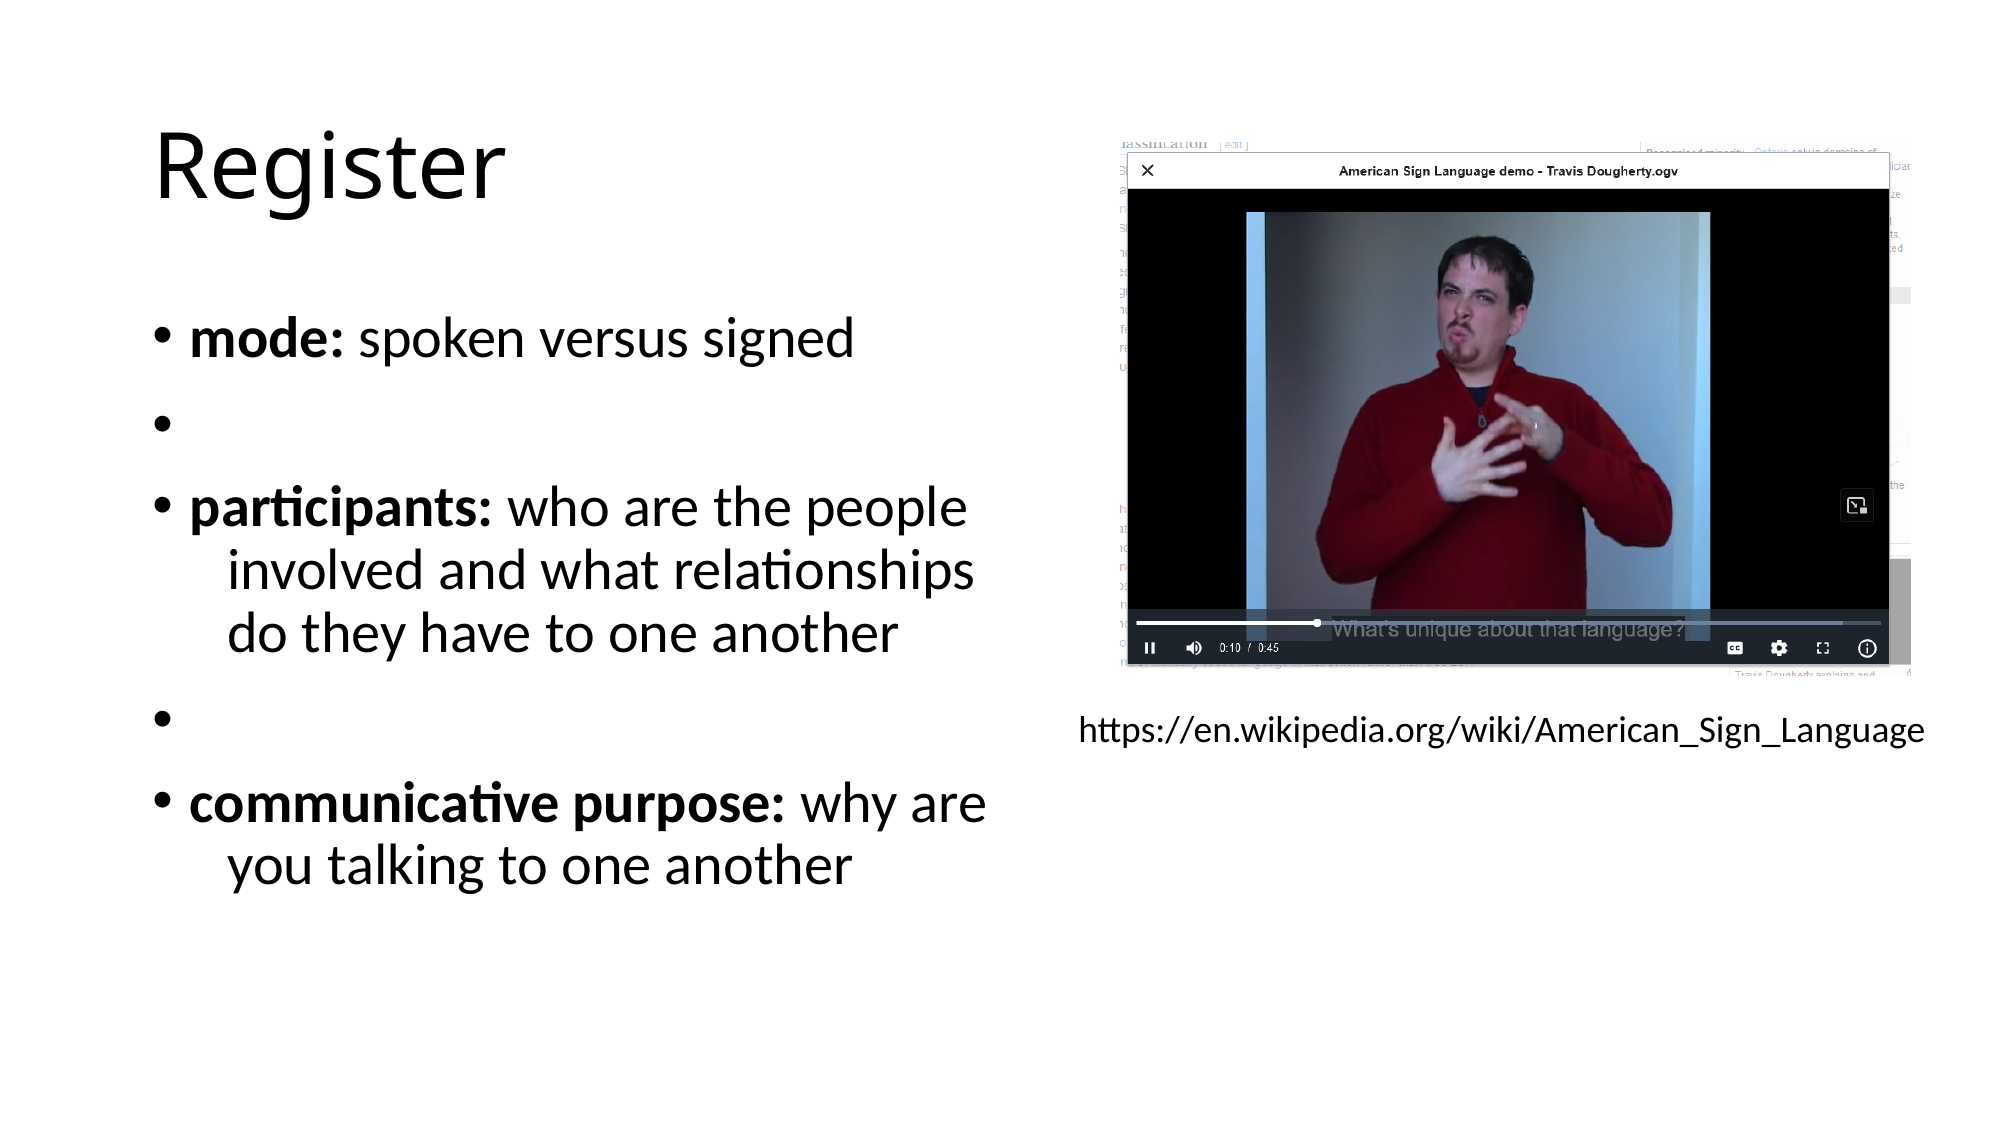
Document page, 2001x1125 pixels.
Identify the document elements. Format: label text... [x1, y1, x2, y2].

picture [1120, 142, 1911, 676]
text_box https://en.wikipedia.org/wiki/American_Sign_Language [1063, 697, 2000, 759]
list mode: spoken versus signed participants: who are the people involved and what relationships do they have to one another communicative purpose: why are you talking to one another [137, 299, 1064, 1014]
title Register [137, 59, 1863, 278]
